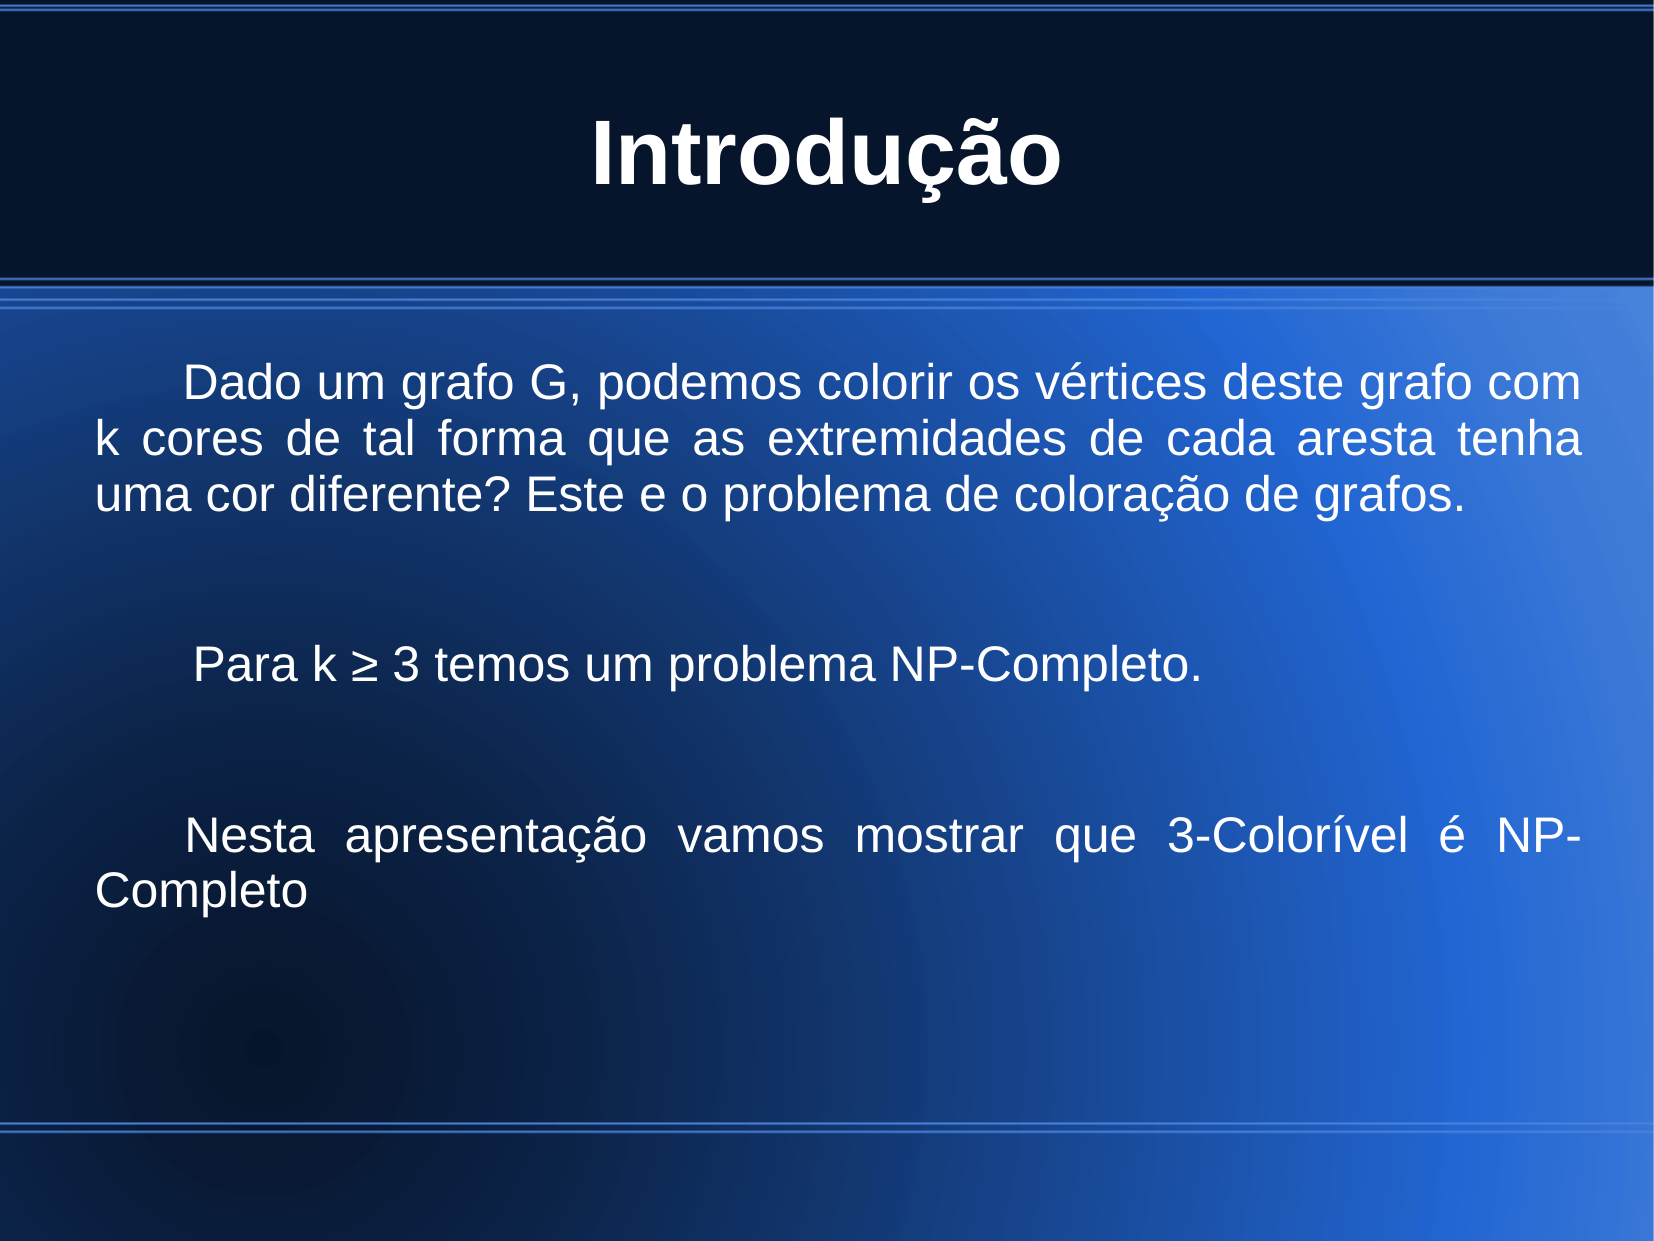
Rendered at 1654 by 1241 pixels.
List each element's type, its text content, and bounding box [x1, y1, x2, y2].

title Introdução [82, 49, 1571, 257]
picture [0, 0, 1654, 1241]
list Dado um grafo G, podemos colorir os vértices deste grafo com k cores de tal forma que as extremidades de cada aresta tenha uma cor diferente? Este e o problema de coloração de grafos. Para k ≥ 3 temos um problema NP-Completo. Nesta apresentação vamos mostrar que 3-Colorível é NP-Completo [94, 354, 1583, 1074]
